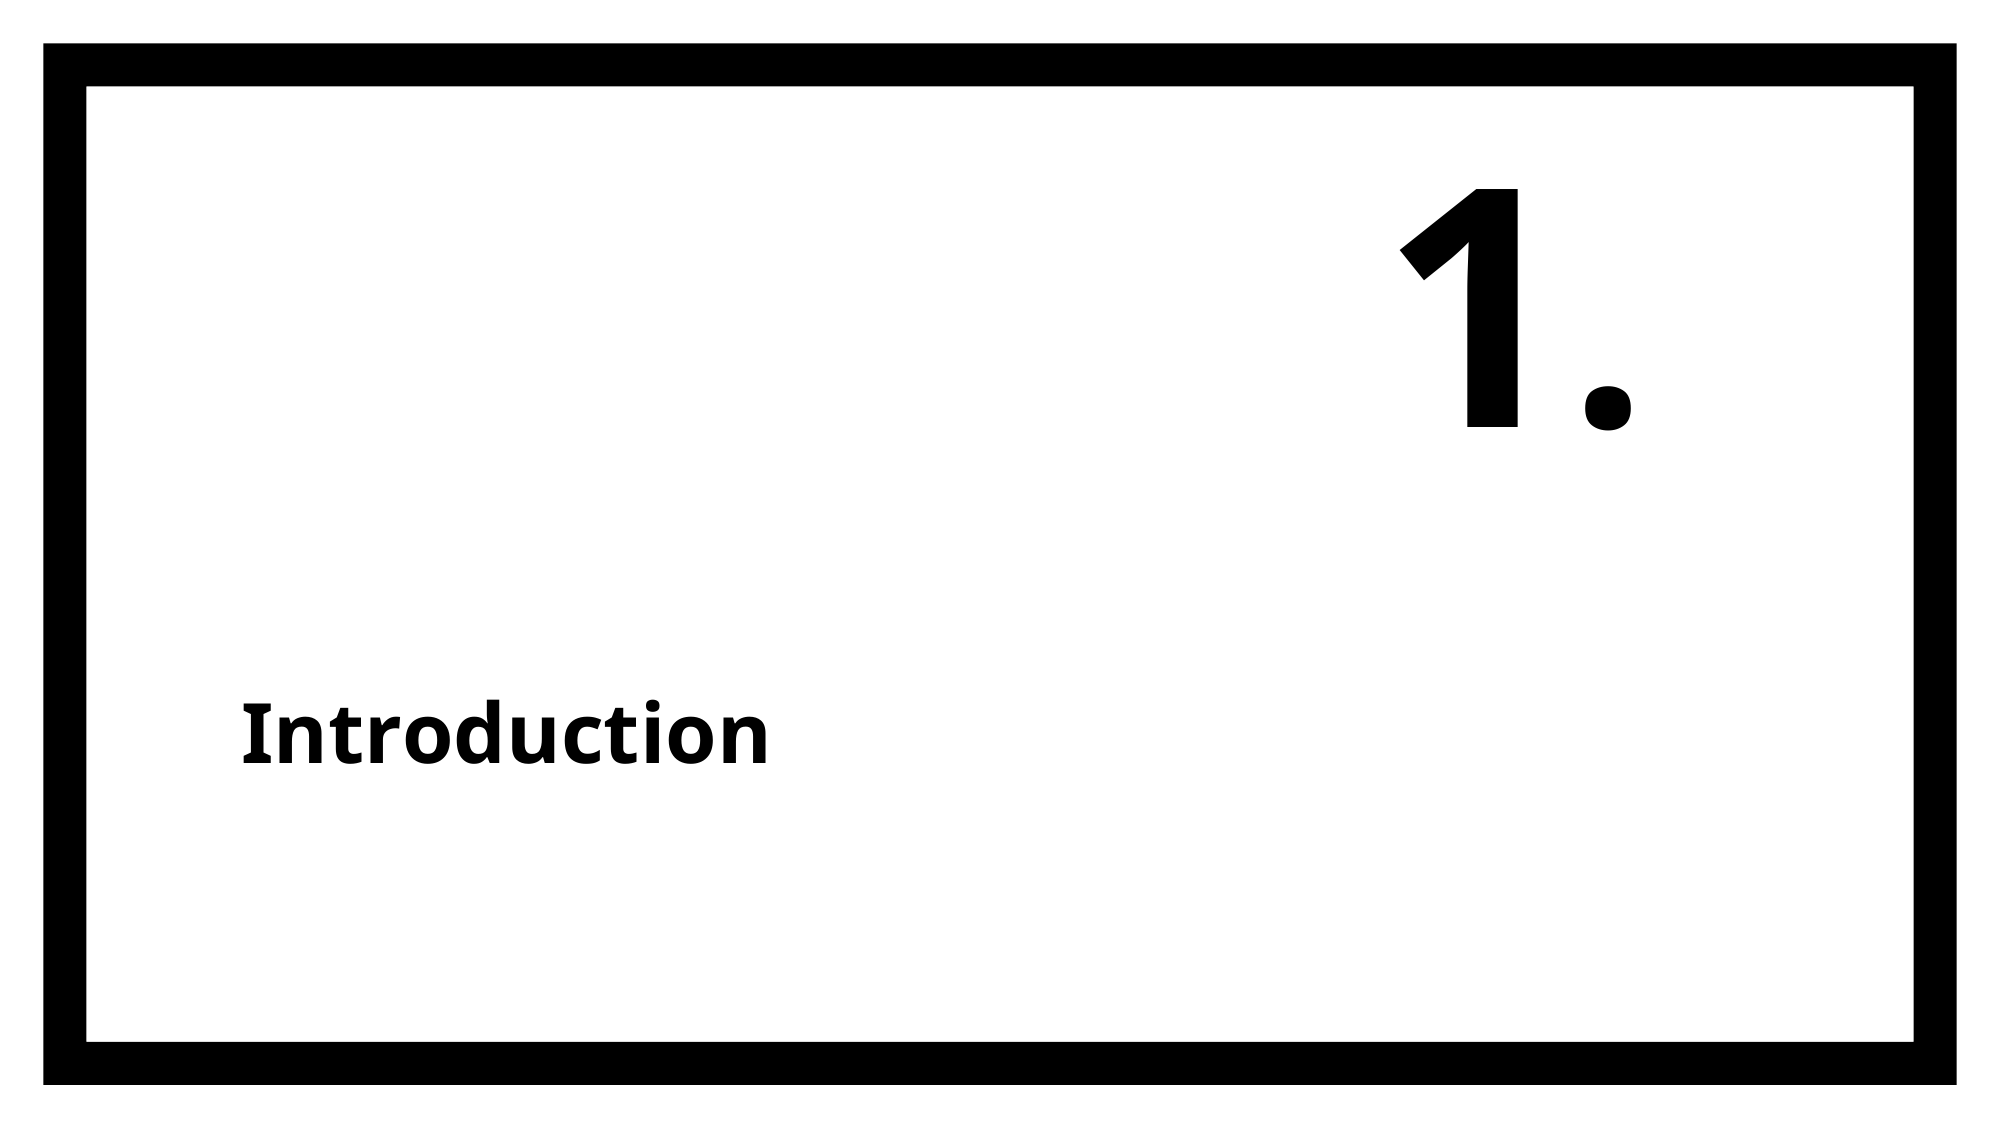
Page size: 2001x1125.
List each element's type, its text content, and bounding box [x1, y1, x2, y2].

title Introduction [221, 546, 1305, 801]
text_box 1. [1360, 73, 1849, 497]
